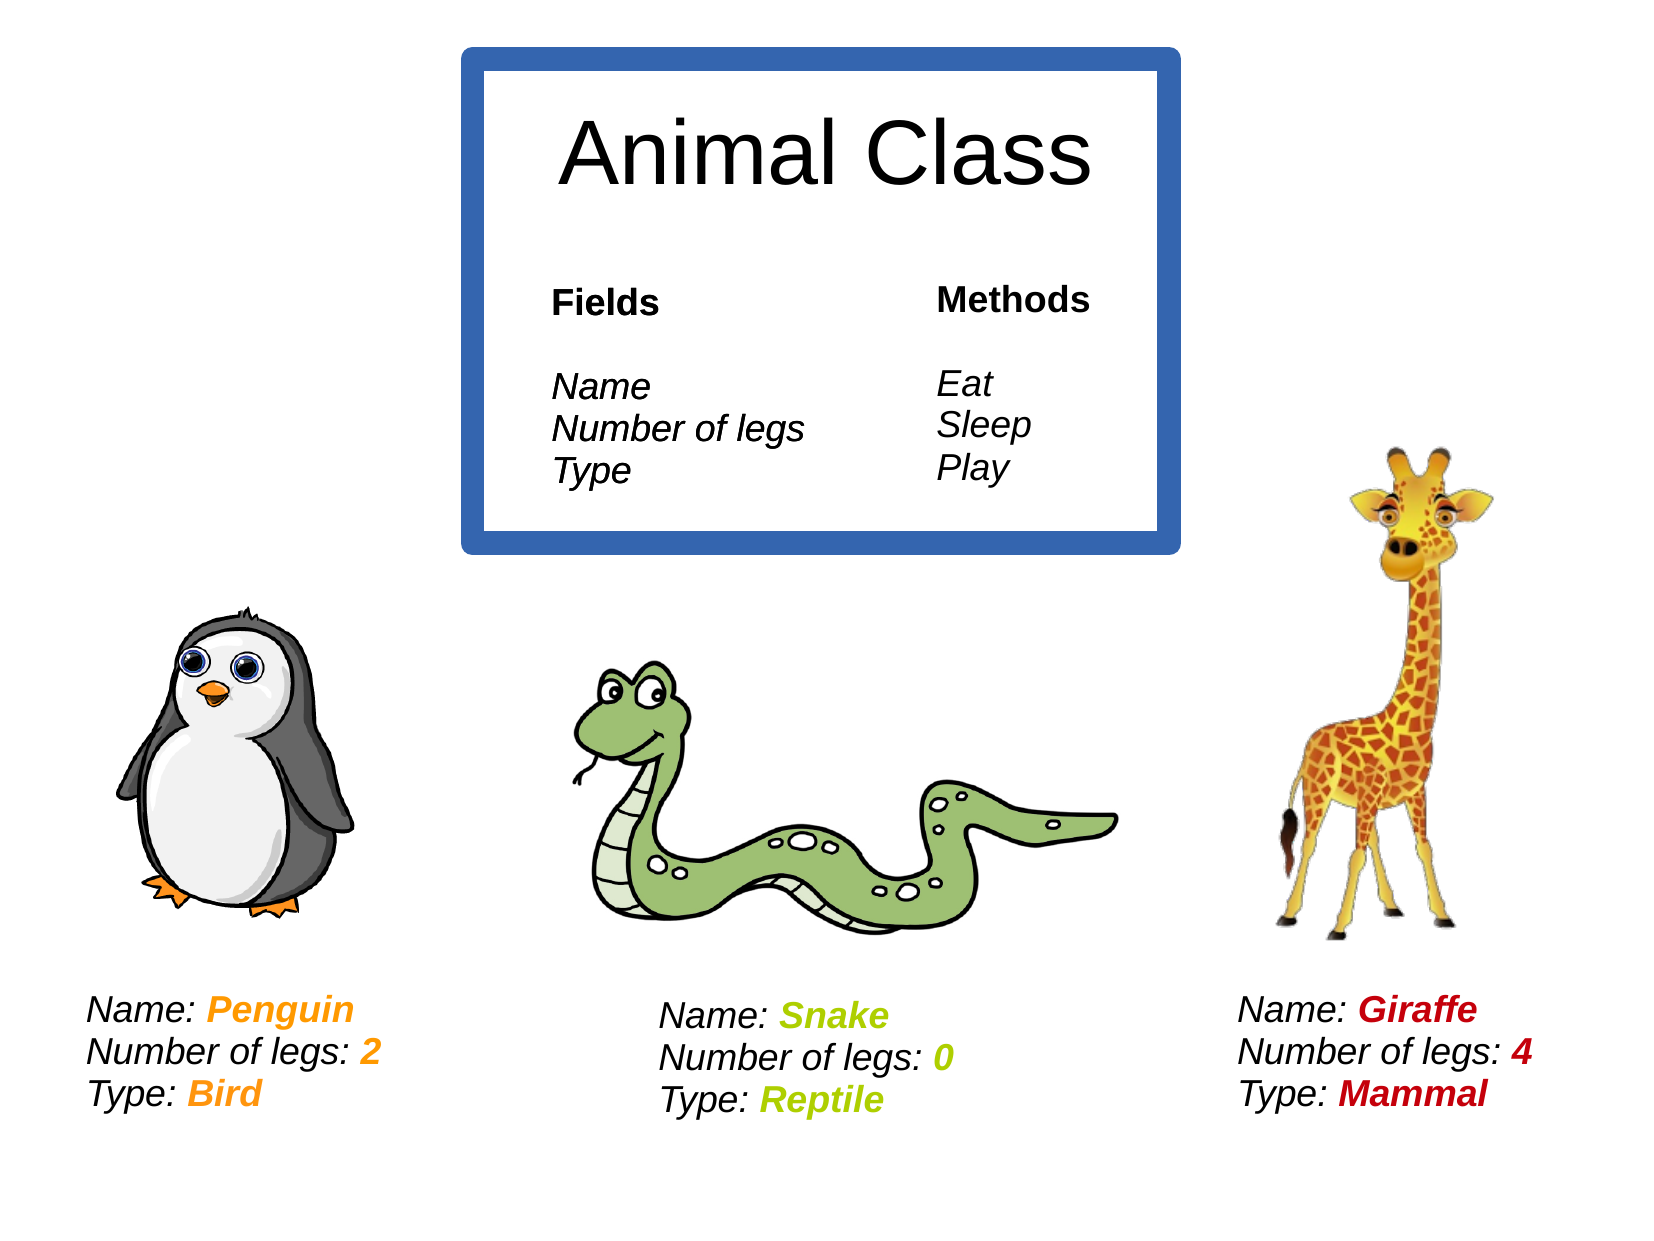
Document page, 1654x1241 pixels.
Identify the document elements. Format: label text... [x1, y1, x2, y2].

text_box Name: Snake Number of legs: 0 Type: Reptile [643, 987, 969, 1128]
text_box Name: Giraffe Number of legs: 4 Type: Mammal [1222, 981, 1548, 1123]
text_box Methods Eat Sleep Play [921, 270, 1106, 496]
picture [539, 444, 1630, 945]
text_box Name: Penguin Number of legs: 2 Type: Bird [71, 981, 397, 1123]
picture [59, 590, 414, 945]
text_box Fields Name Number of legs Type [536, 273, 820, 499]
title Animal Class [82, 49, 1571, 257]
text_box [472, 257, 1170, 544]
